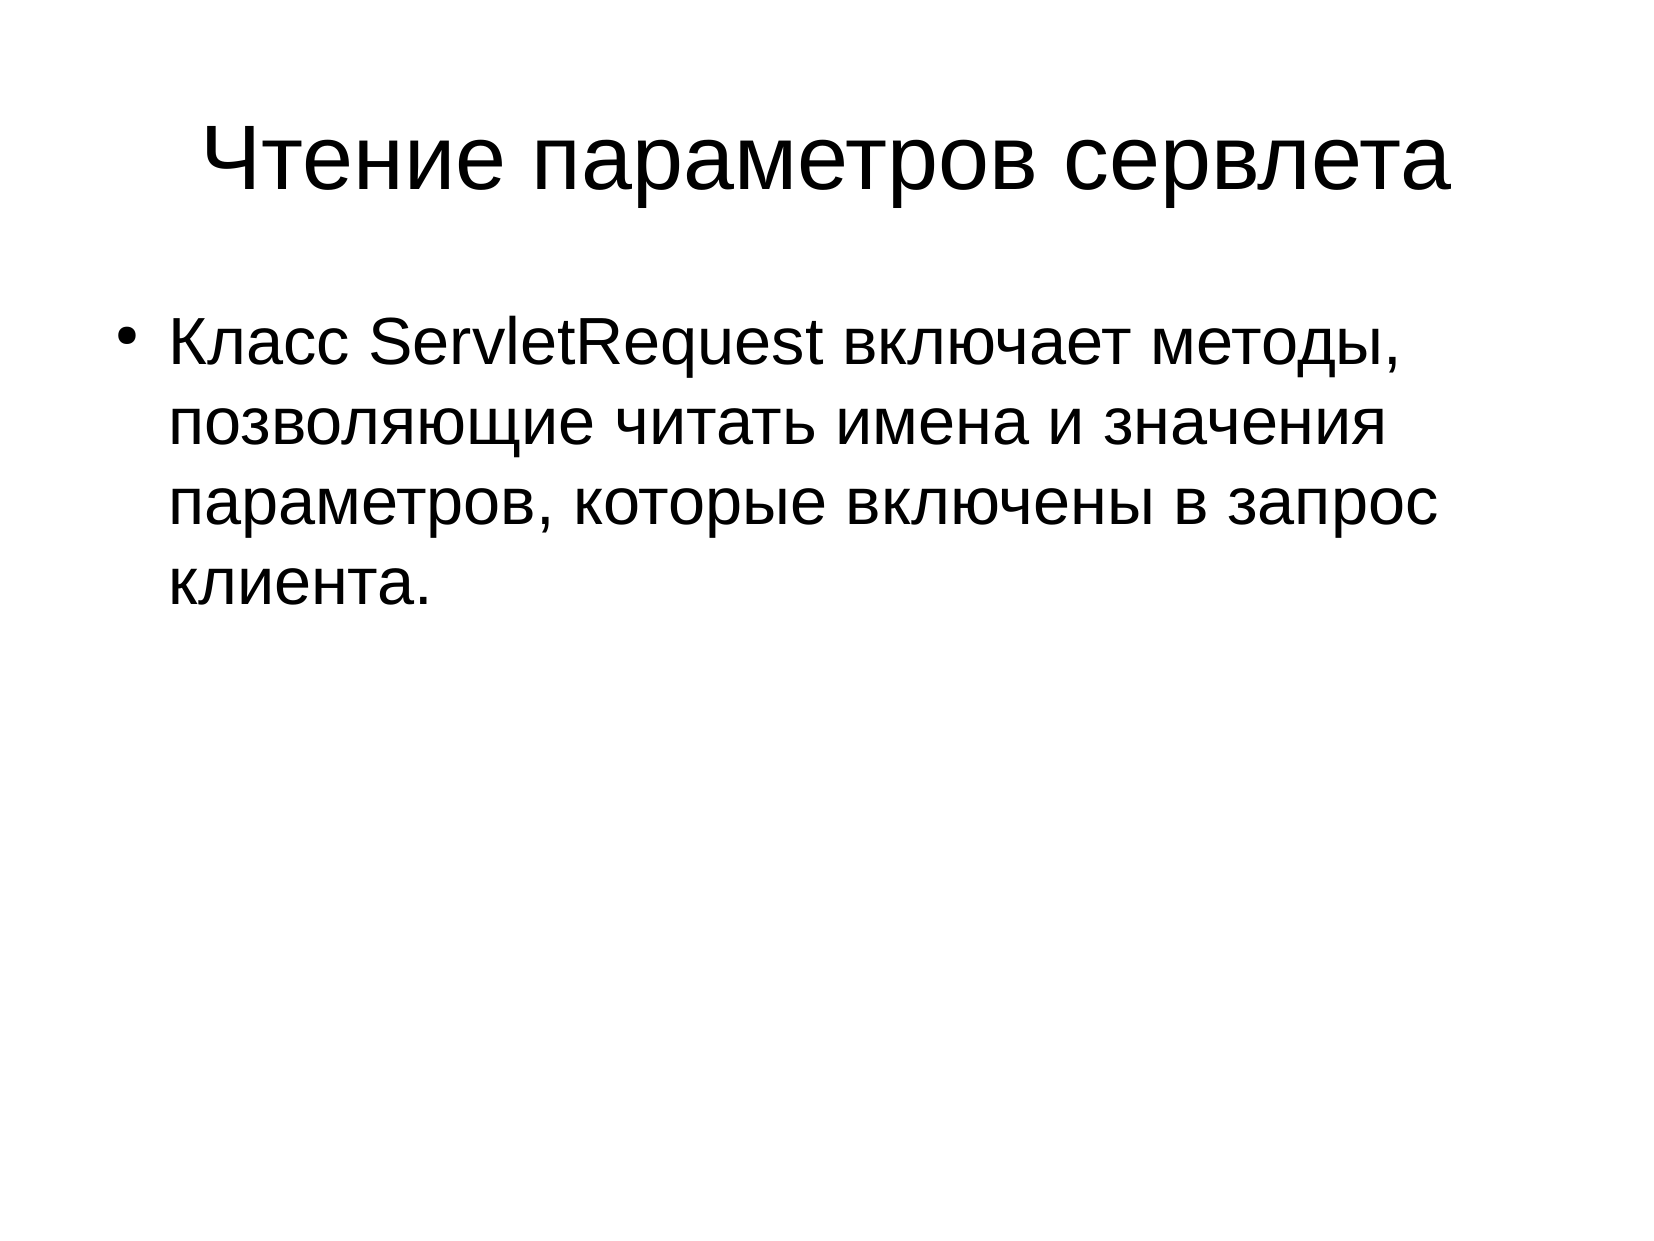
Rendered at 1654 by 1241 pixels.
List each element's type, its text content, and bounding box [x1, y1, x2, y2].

list Класс ServletRequest включает методы, позволяющие читать имена и значения параметров, которые включены в запрос клиента. [82, 290, 1571, 1010]
title Чтение параметров сервлета [82, 49, 1571, 257]
